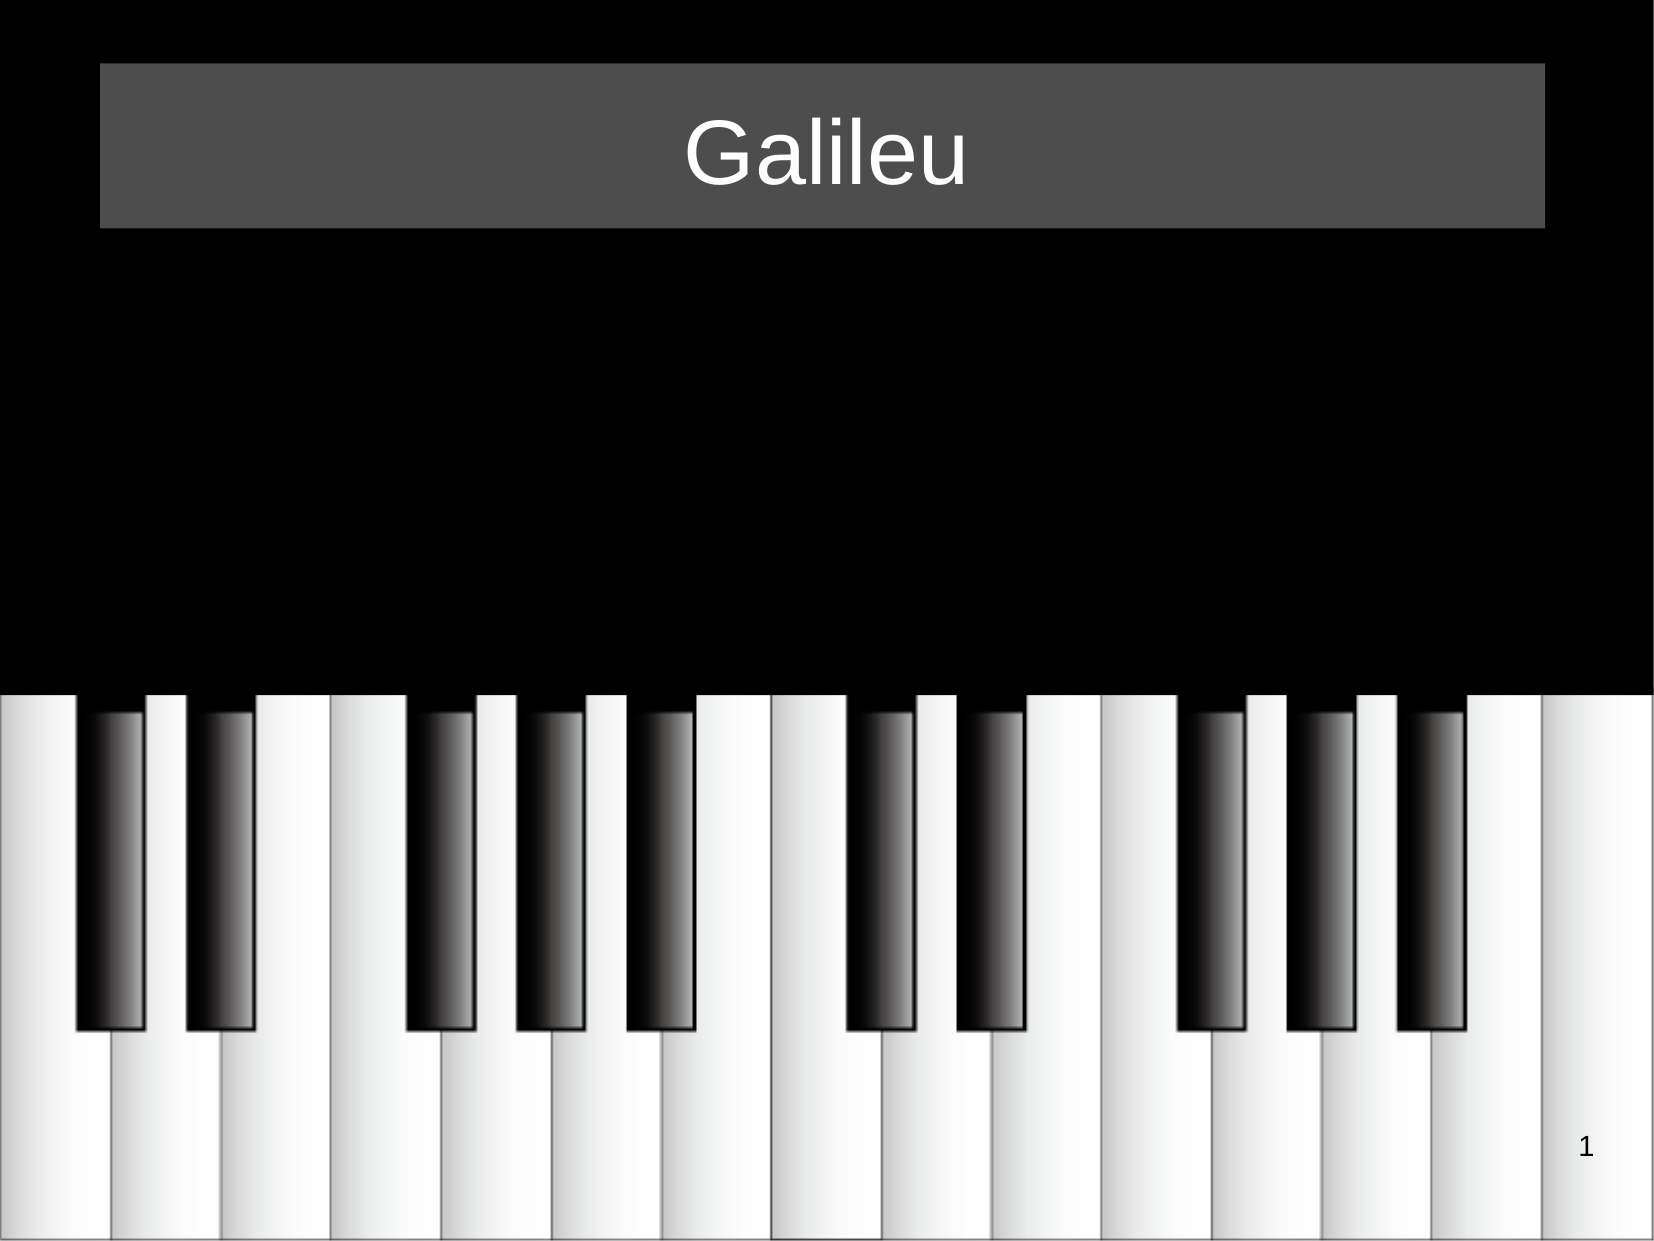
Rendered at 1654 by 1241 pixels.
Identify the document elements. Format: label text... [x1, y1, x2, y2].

picture [0, 696, 1654, 1241]
title Galileu [82, 49, 1571, 257]
